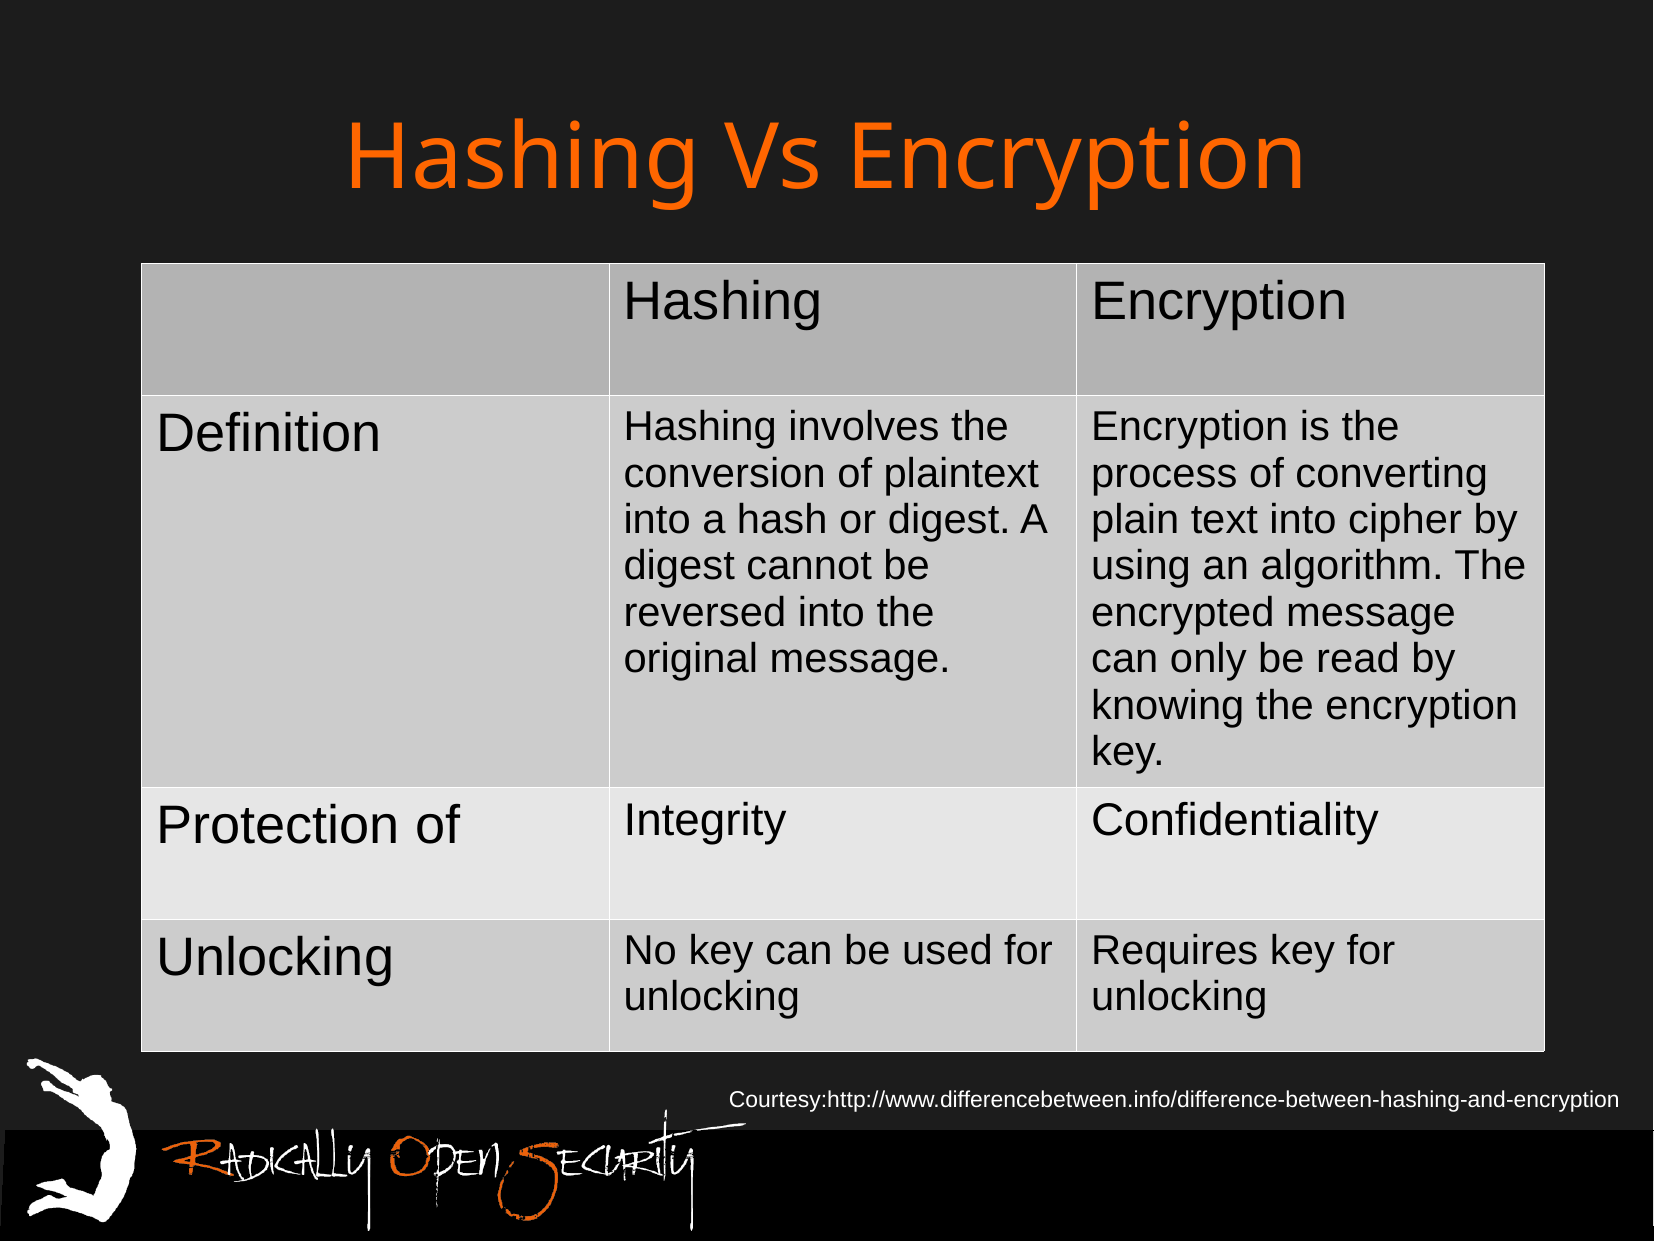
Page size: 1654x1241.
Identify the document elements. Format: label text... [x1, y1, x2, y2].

table_cell Unlocking [142, 920, 609, 1051]
table_cell Integrity [610, 788, 1076, 919]
picture [0, 1022, 778, 1241]
table_cell Requires key for unlocking [1077, 920, 1544, 1051]
title Hashing Vs Encryption [82, 49, 1571, 257]
table_cell No key can be used for unlocking [610, 920, 1076, 1051]
table_cell Hashing involves the conversion of plaintext into a hash or digest. A digest cannot be reversed into the original message. [610, 396, 1076, 787]
table_header [142, 264, 609, 395]
table_cell Confidentiality [1077, 788, 1544, 919]
table_header Encryption [1077, 264, 1544, 395]
table_cell Definition [142, 396, 609, 787]
table_header Hashing [610, 264, 1076, 395]
text_box Courtesy:http://www.differencebetween.info/difference-between-hashing-and-encryption [714, 1078, 1642, 1122]
table_cell Encryption is the process of converting plain text into cipher by using an algorithm. The encrypted message can only be read by knowing the encryption key. [1077, 396, 1544, 787]
table_cell Protection of [142, 788, 609, 919]
